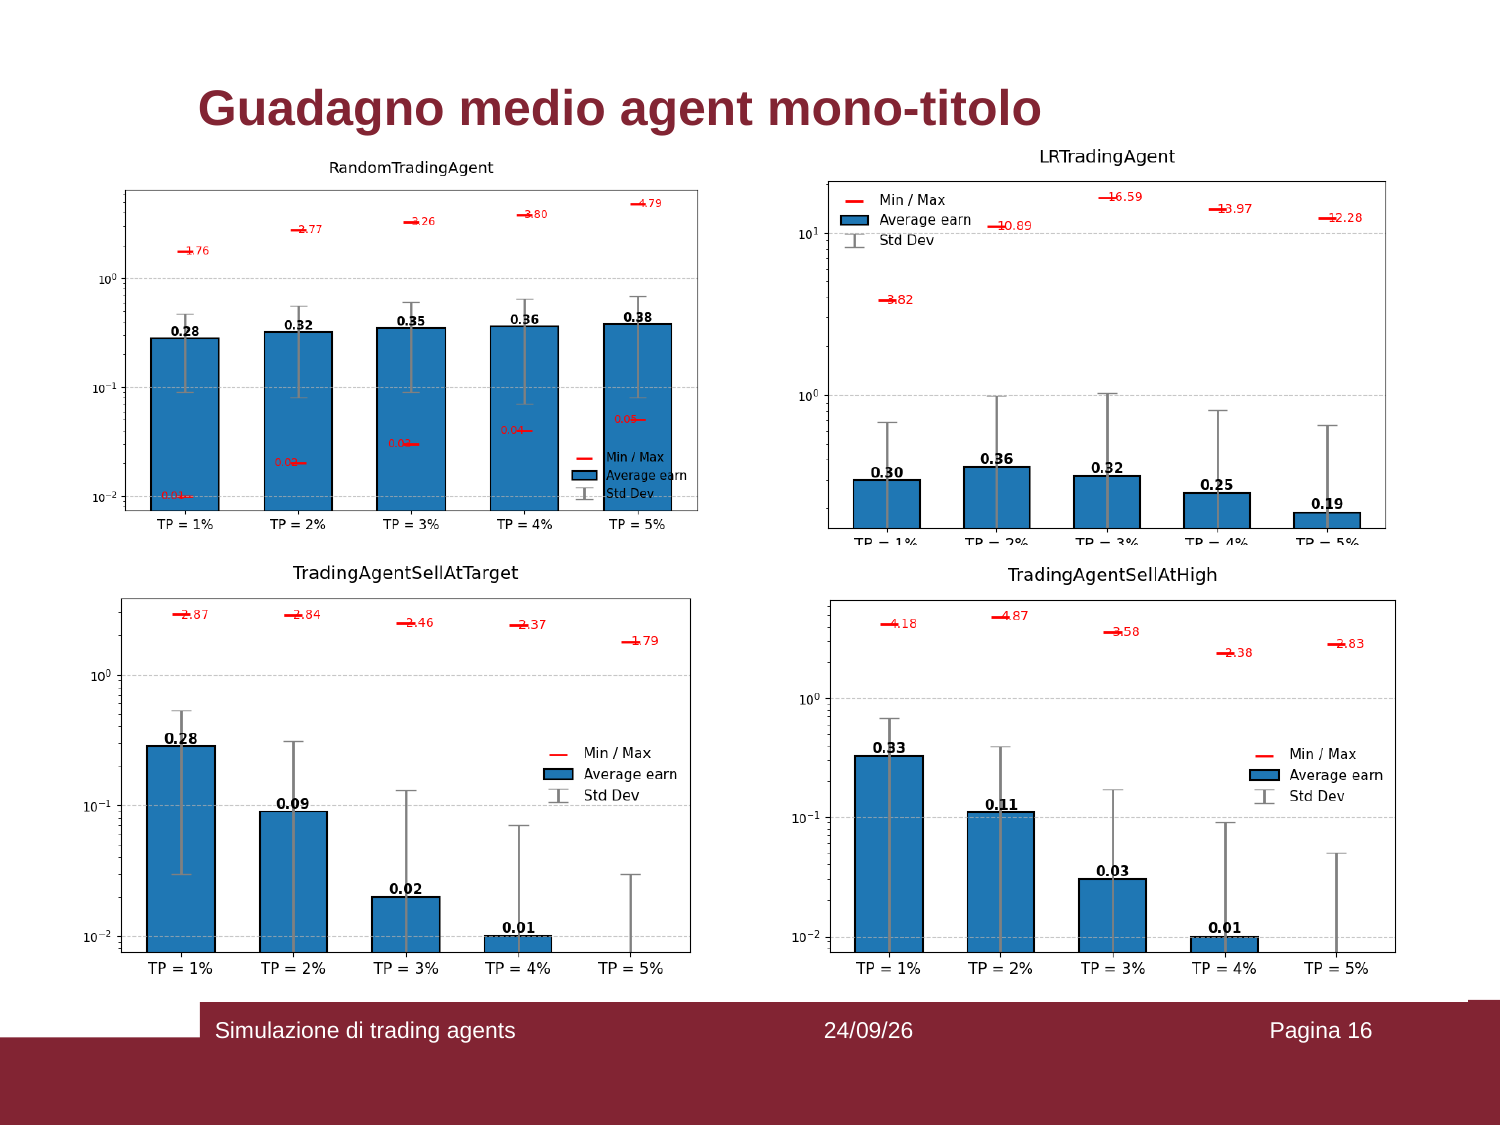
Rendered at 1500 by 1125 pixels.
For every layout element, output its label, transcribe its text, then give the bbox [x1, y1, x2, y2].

title Guadagno medio agent mono-titolo [183, 67, 1400, 150]
picture [29, 127, 1468, 1002]
